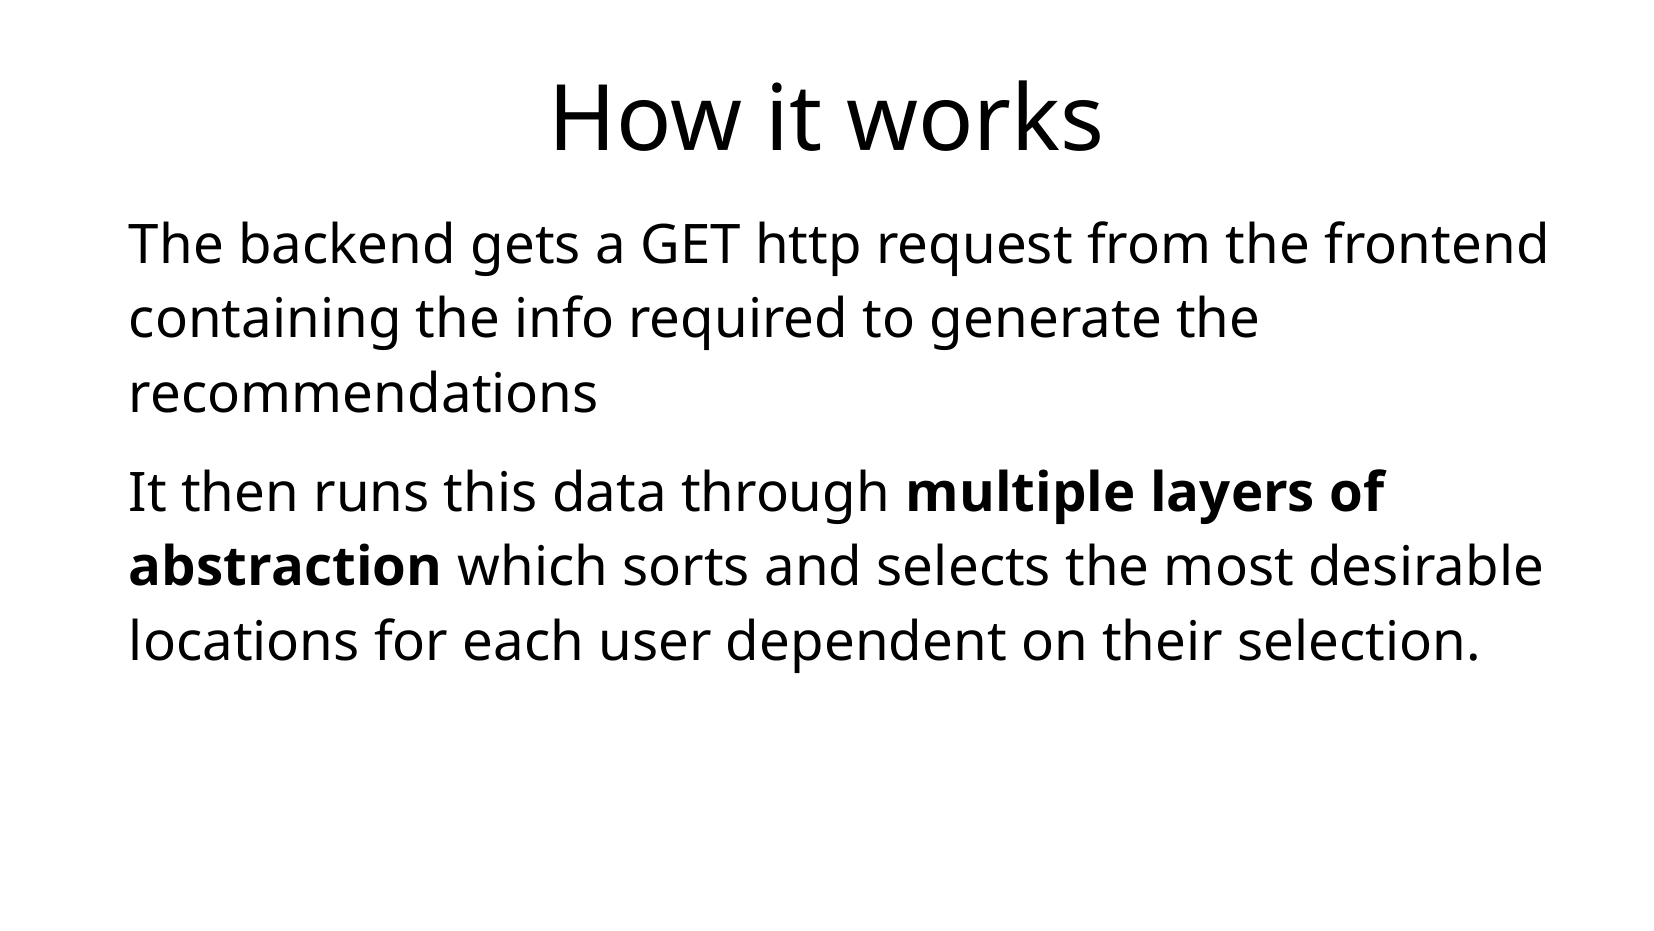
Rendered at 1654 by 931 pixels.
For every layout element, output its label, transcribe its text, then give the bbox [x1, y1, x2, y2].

list The backend gets a GET http request from the frontend containing the info required to generate the recommendations It then runs this data through multiple layers of abstraction which sorts and selects the most desirable locations for each user dependent on their selection. [70, 204, 1560, 745]
title How it works [82, 37, 1571, 193]
